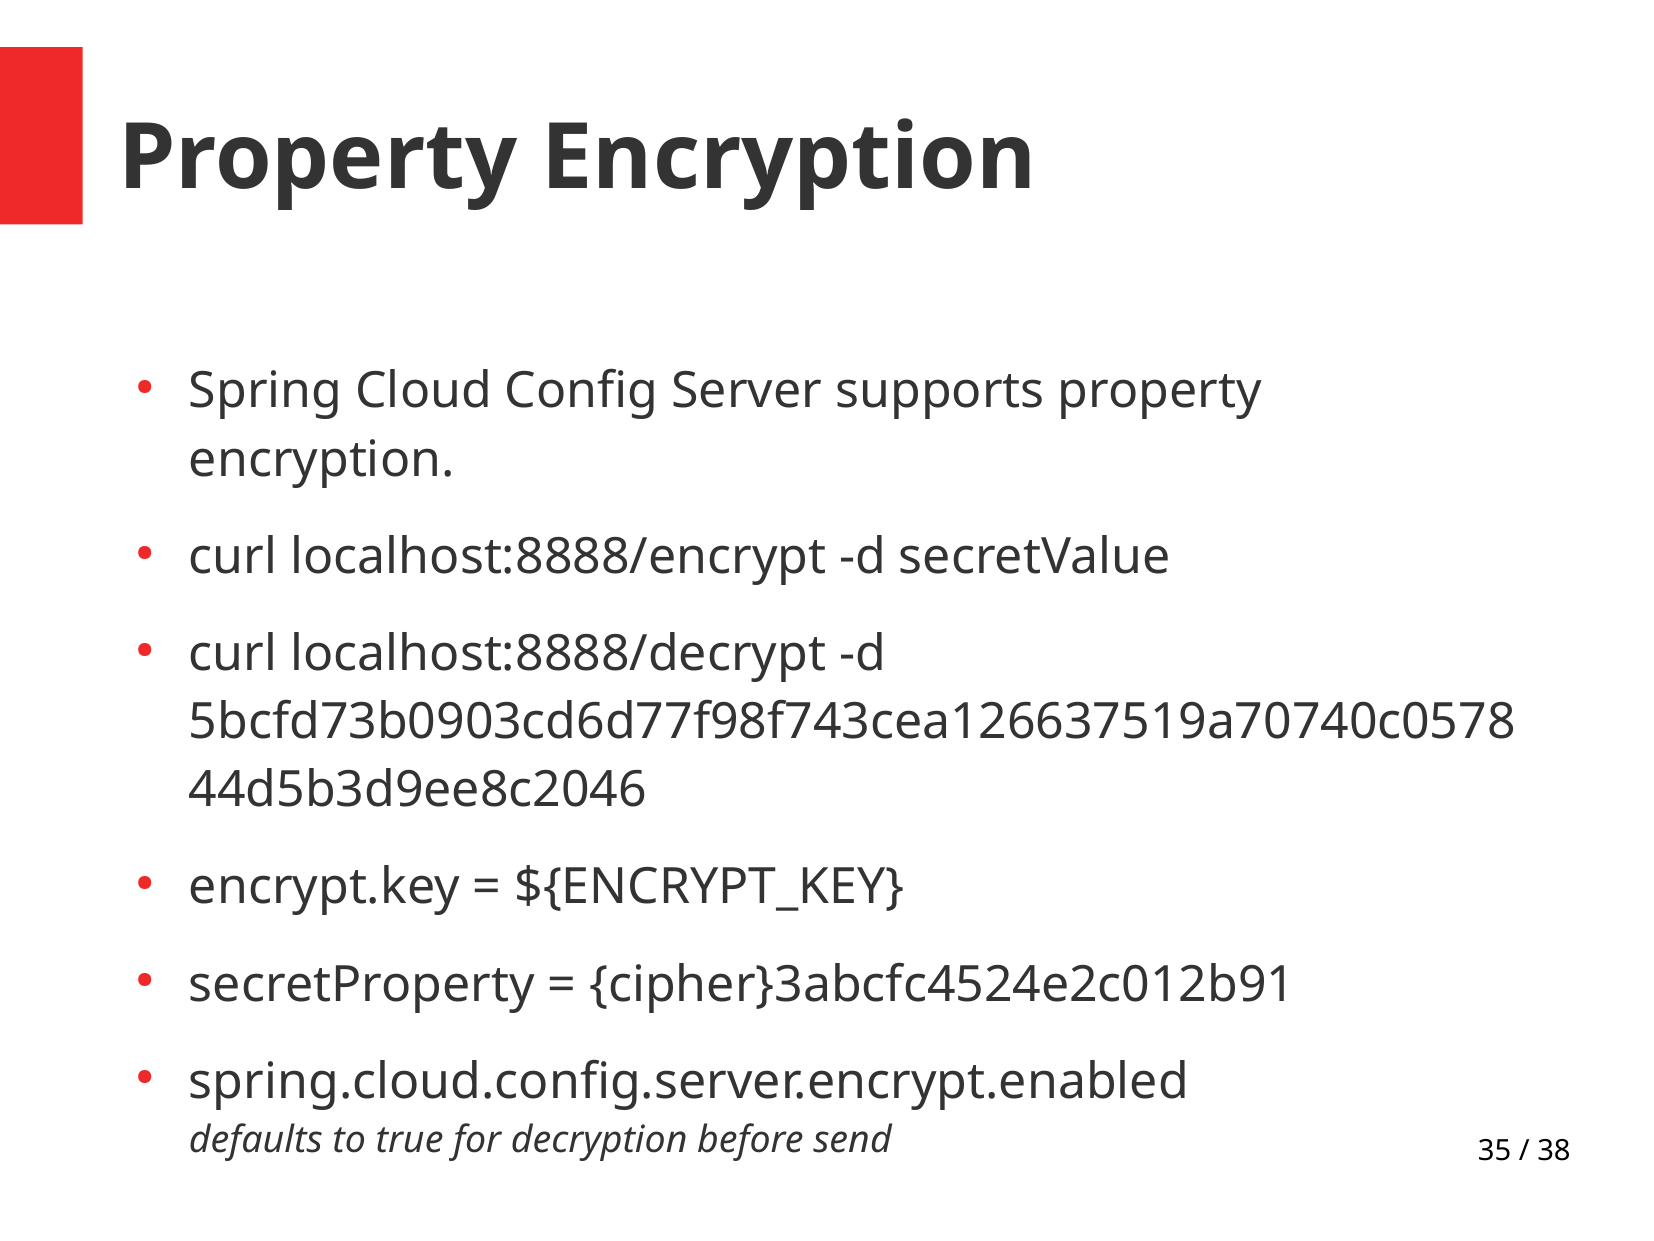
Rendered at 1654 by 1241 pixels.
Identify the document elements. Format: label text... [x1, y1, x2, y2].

list Spring Cloud Config Server supports property encryption. curl localhost:8888/encrypt -d secretValue curl localhost:8888/decrypt -d 5bcfd73b0903cd6d77f98f743cea126637519a70740c057844d5b3d9ee8c2046 encrypt.key = ${ENCRYPT_KEY} secretProperty = {cipher}3abcfc4524e2c012b91 spring.cloud.config.server.encrypt.enabled defaults to true for decryption before send [118, 354, 1536, 1074]
title Property Encryption [118, 49, 1571, 257]
